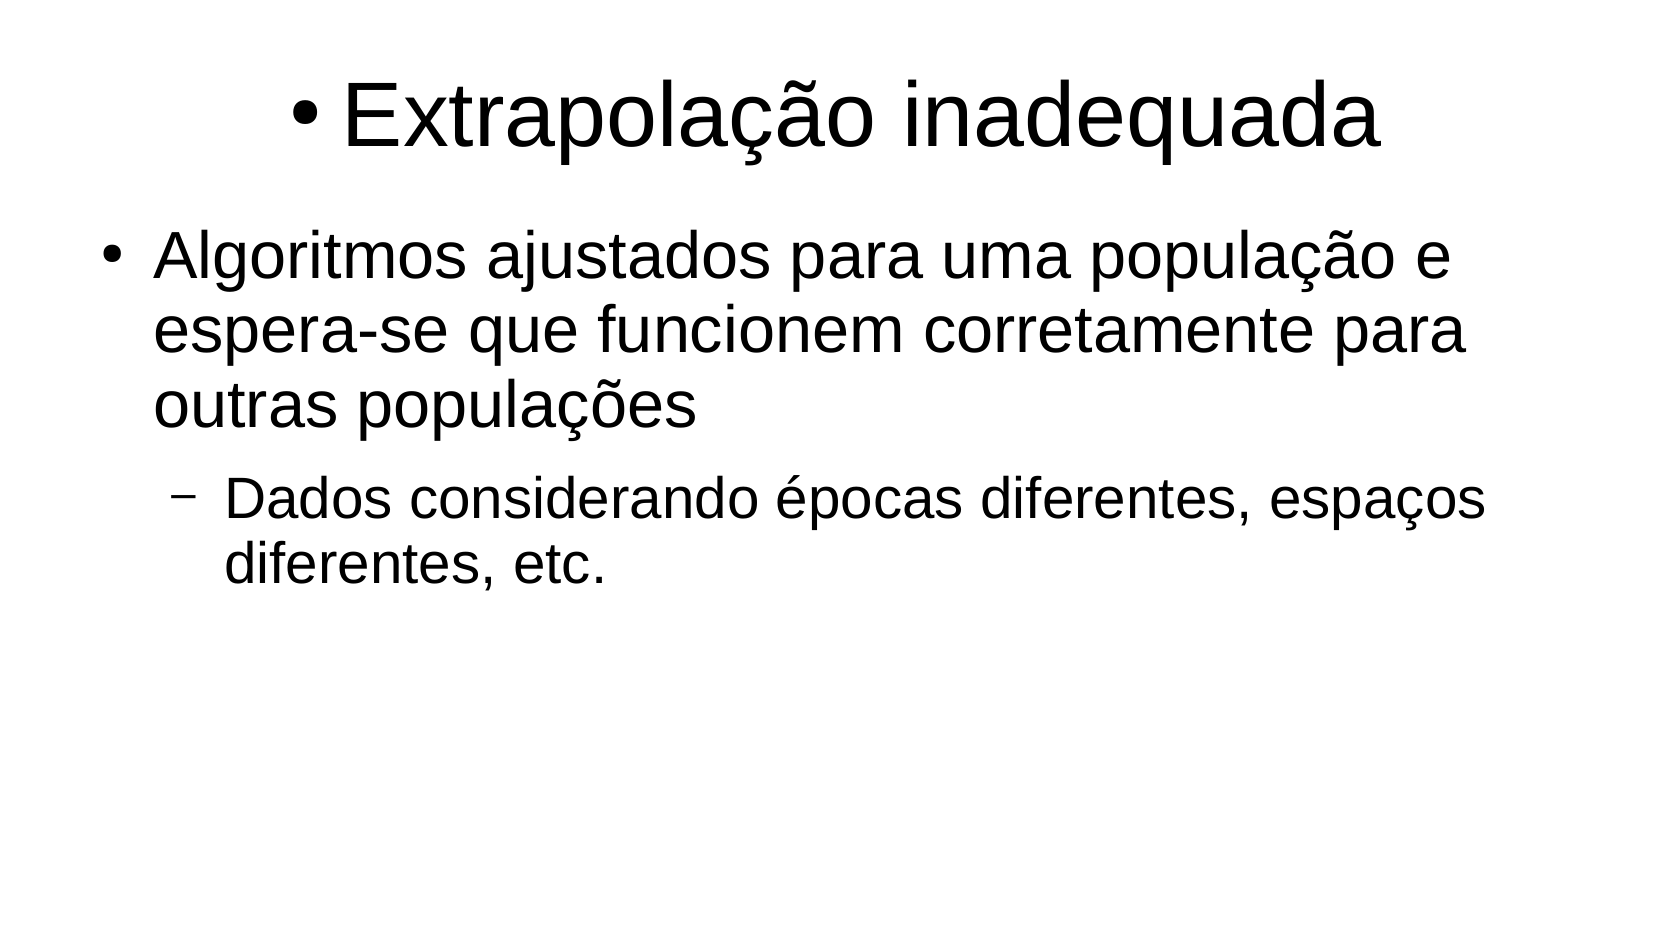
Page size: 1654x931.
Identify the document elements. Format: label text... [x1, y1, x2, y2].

title Extrapolação inadequada [82, 37, 1571, 193]
list Algoritmos ajustados para uma população e espera-se que funcionem corretamente para outras populações Dados considerando épocas diferentes, espaços diferentes, etc. [82, 217, 1571, 758]
